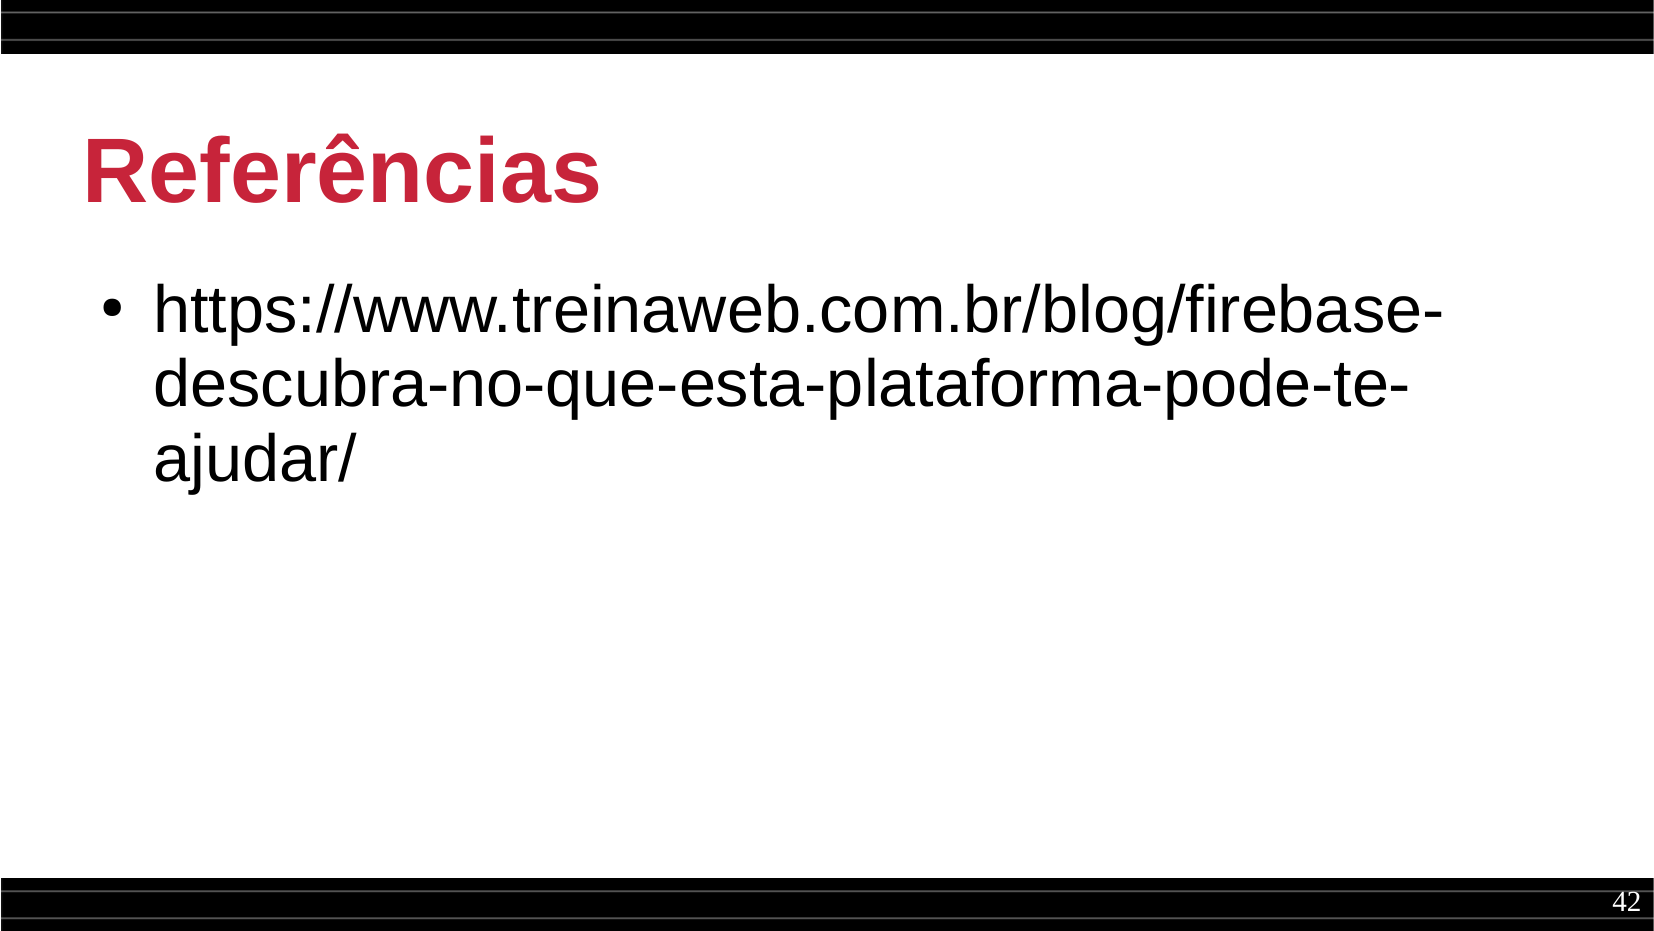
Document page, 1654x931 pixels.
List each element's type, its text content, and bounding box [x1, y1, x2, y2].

title Referências [82, 92, 1571, 249]
picture [1, 0, 1654, 54]
picture [1, 878, 1654, 931]
list https://www.treinaweb.com.br/blog/firebase-descubra-no-que-esta-plataforma-pode-te-ajudar/ [82, 271, 1571, 758]
